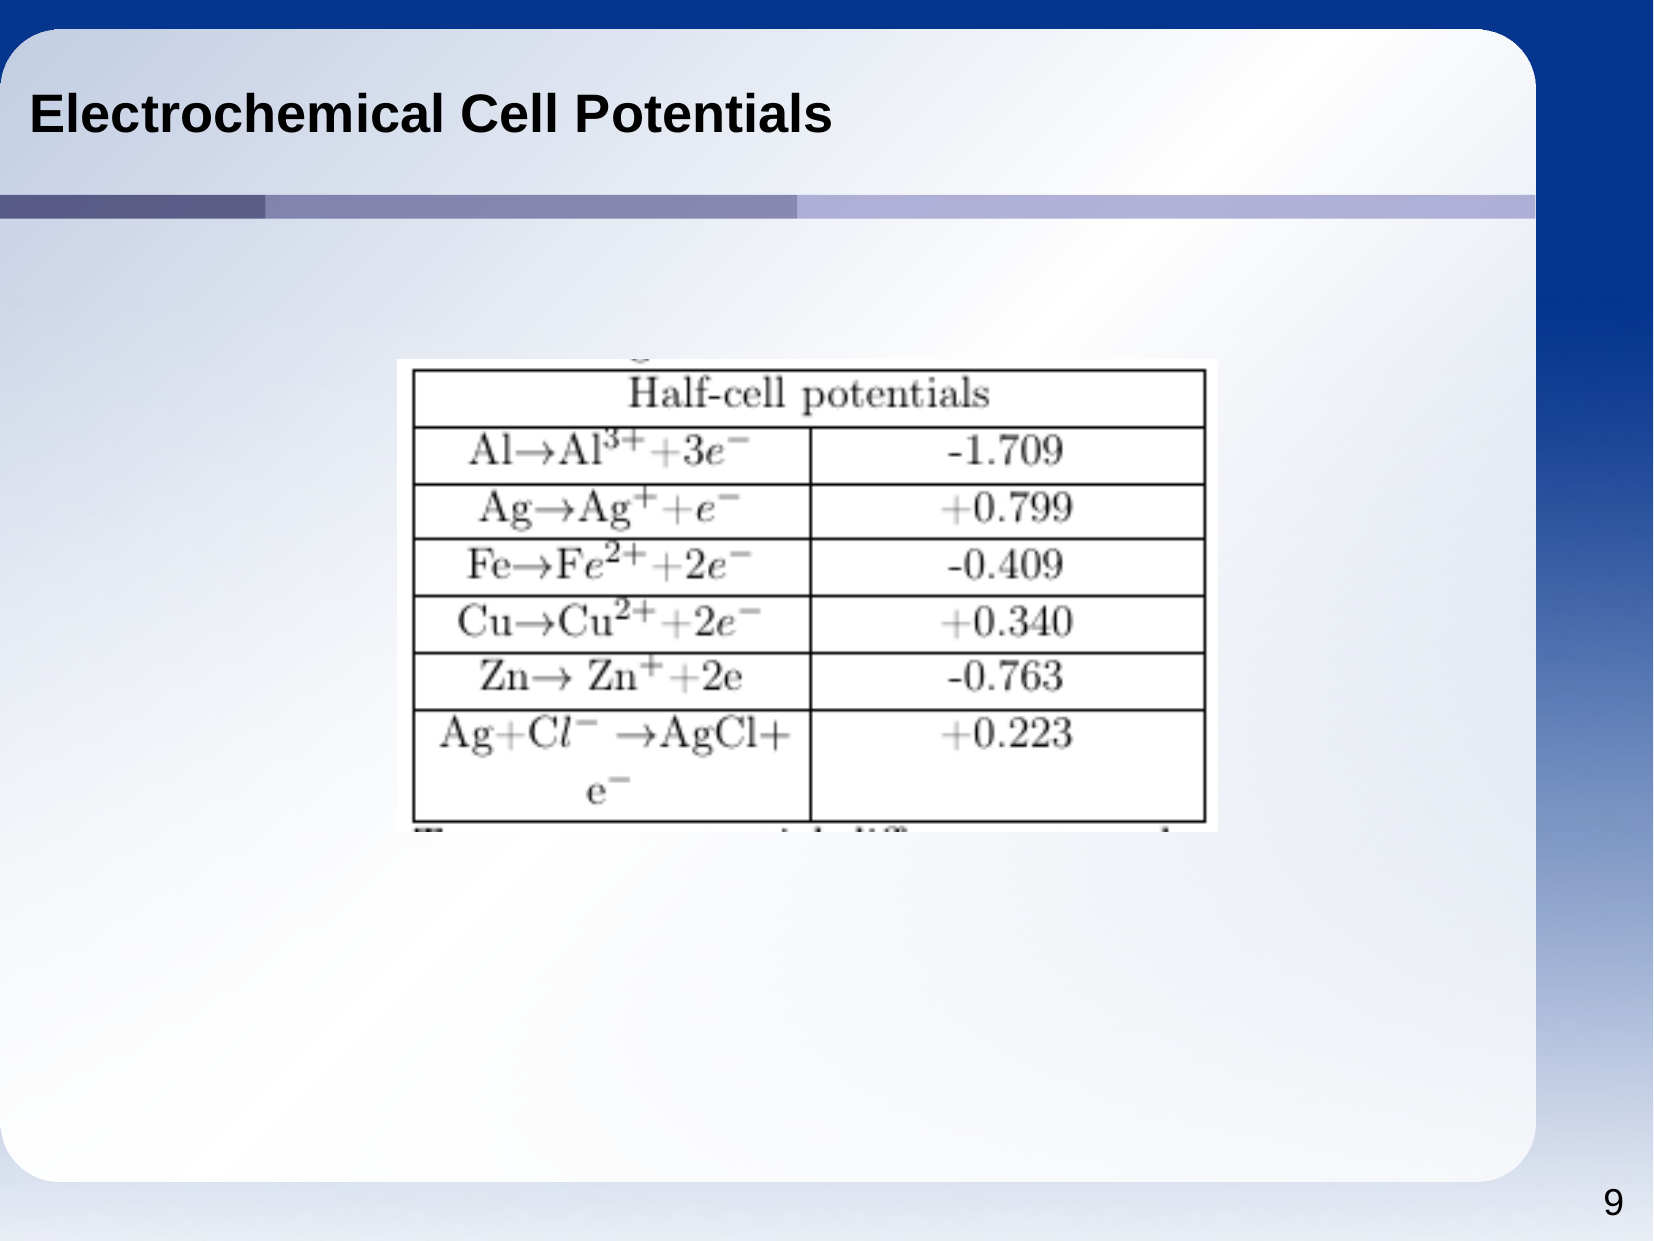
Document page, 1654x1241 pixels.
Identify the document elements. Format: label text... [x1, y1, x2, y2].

picture [0, 0, 1654, 1241]
title Electrochemical Cell Potentials [29, 49, 1506, 178]
picture [397, 359, 1218, 832]
